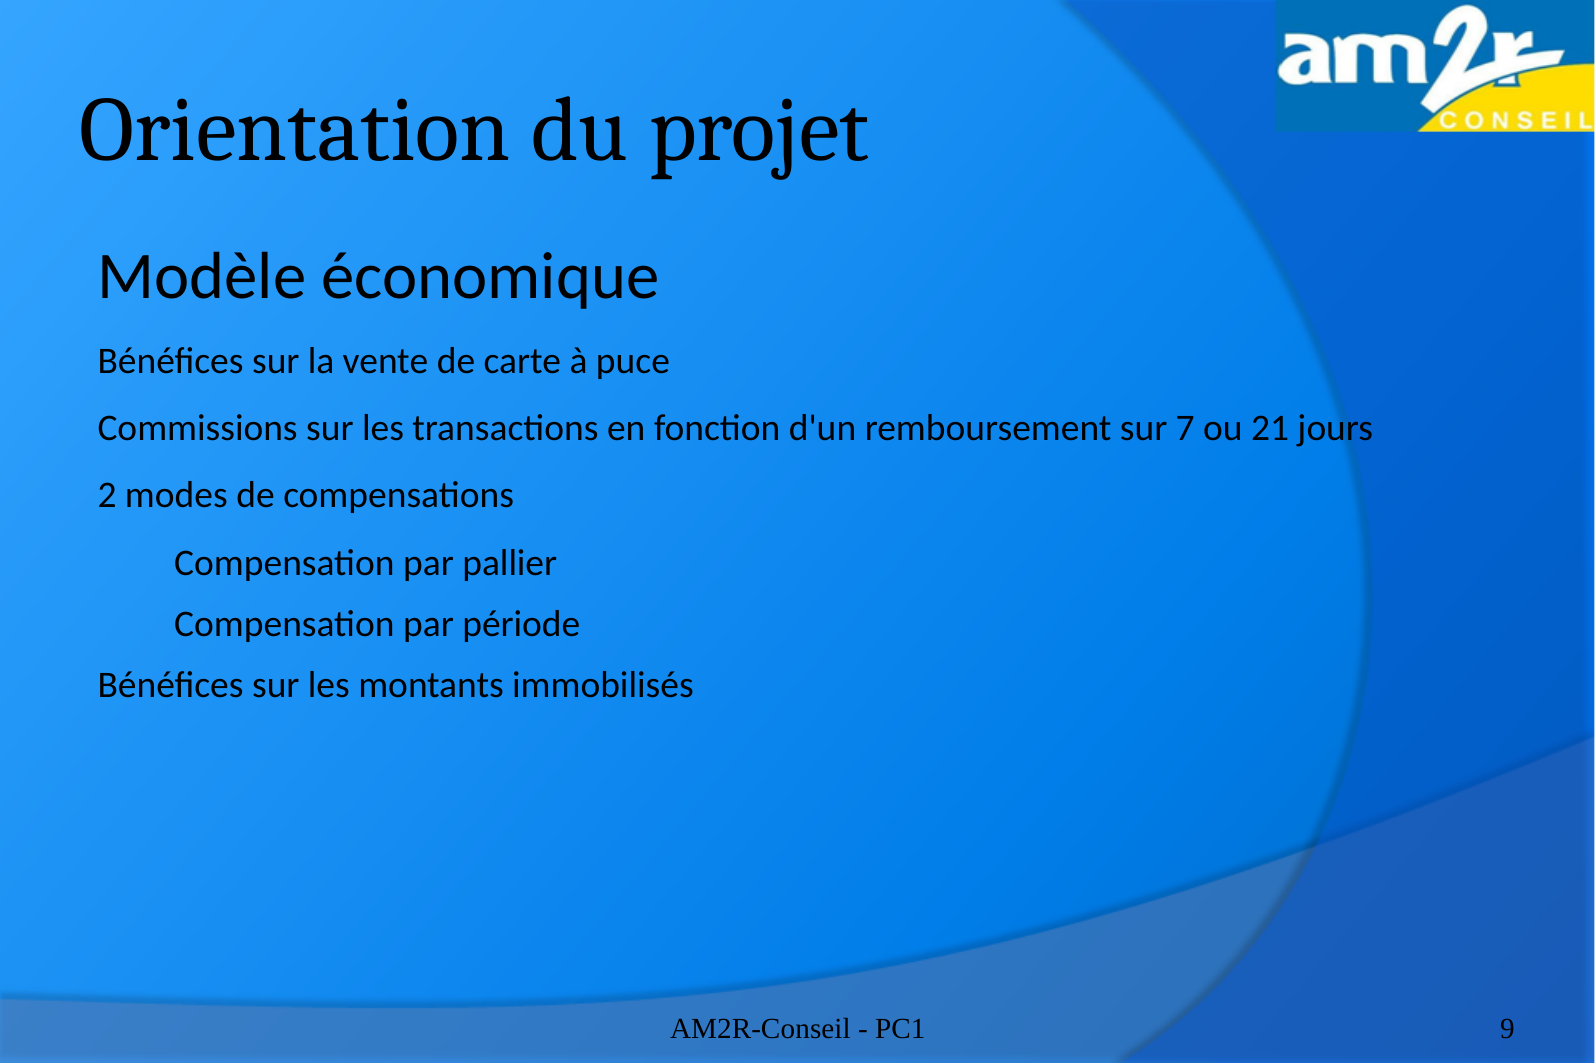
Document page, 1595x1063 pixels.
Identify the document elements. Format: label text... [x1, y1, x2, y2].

title Orientation du projet [79, 42, 1253, 220]
list Modèle économique Bénéfices sur la vente de carte à puce Commissions sur les transactions en fonction d'un remboursement sur 7 ou 21 jours 2 modes de compensations Compensation par pallier Compensation par période Bénéfices sur les montants immobilisés [79, 248, 1515, 951]
picture [0, 0, 1595, 1063]
